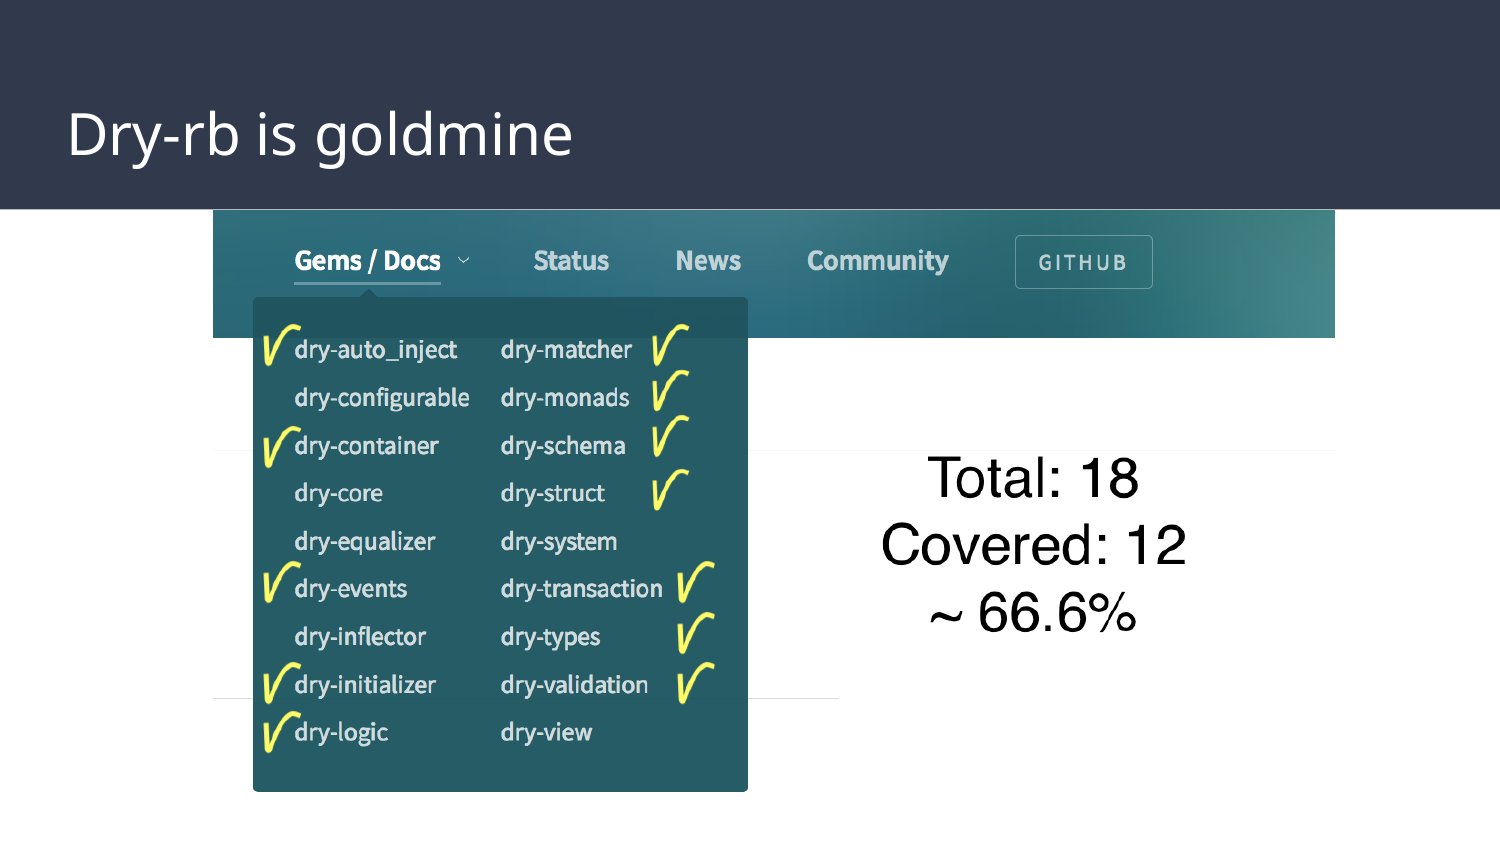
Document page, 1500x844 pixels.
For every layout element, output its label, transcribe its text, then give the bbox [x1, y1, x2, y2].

title Dry-rb is goldmine [51, 82, 1449, 185]
picture [213, 210, 1335, 821]
